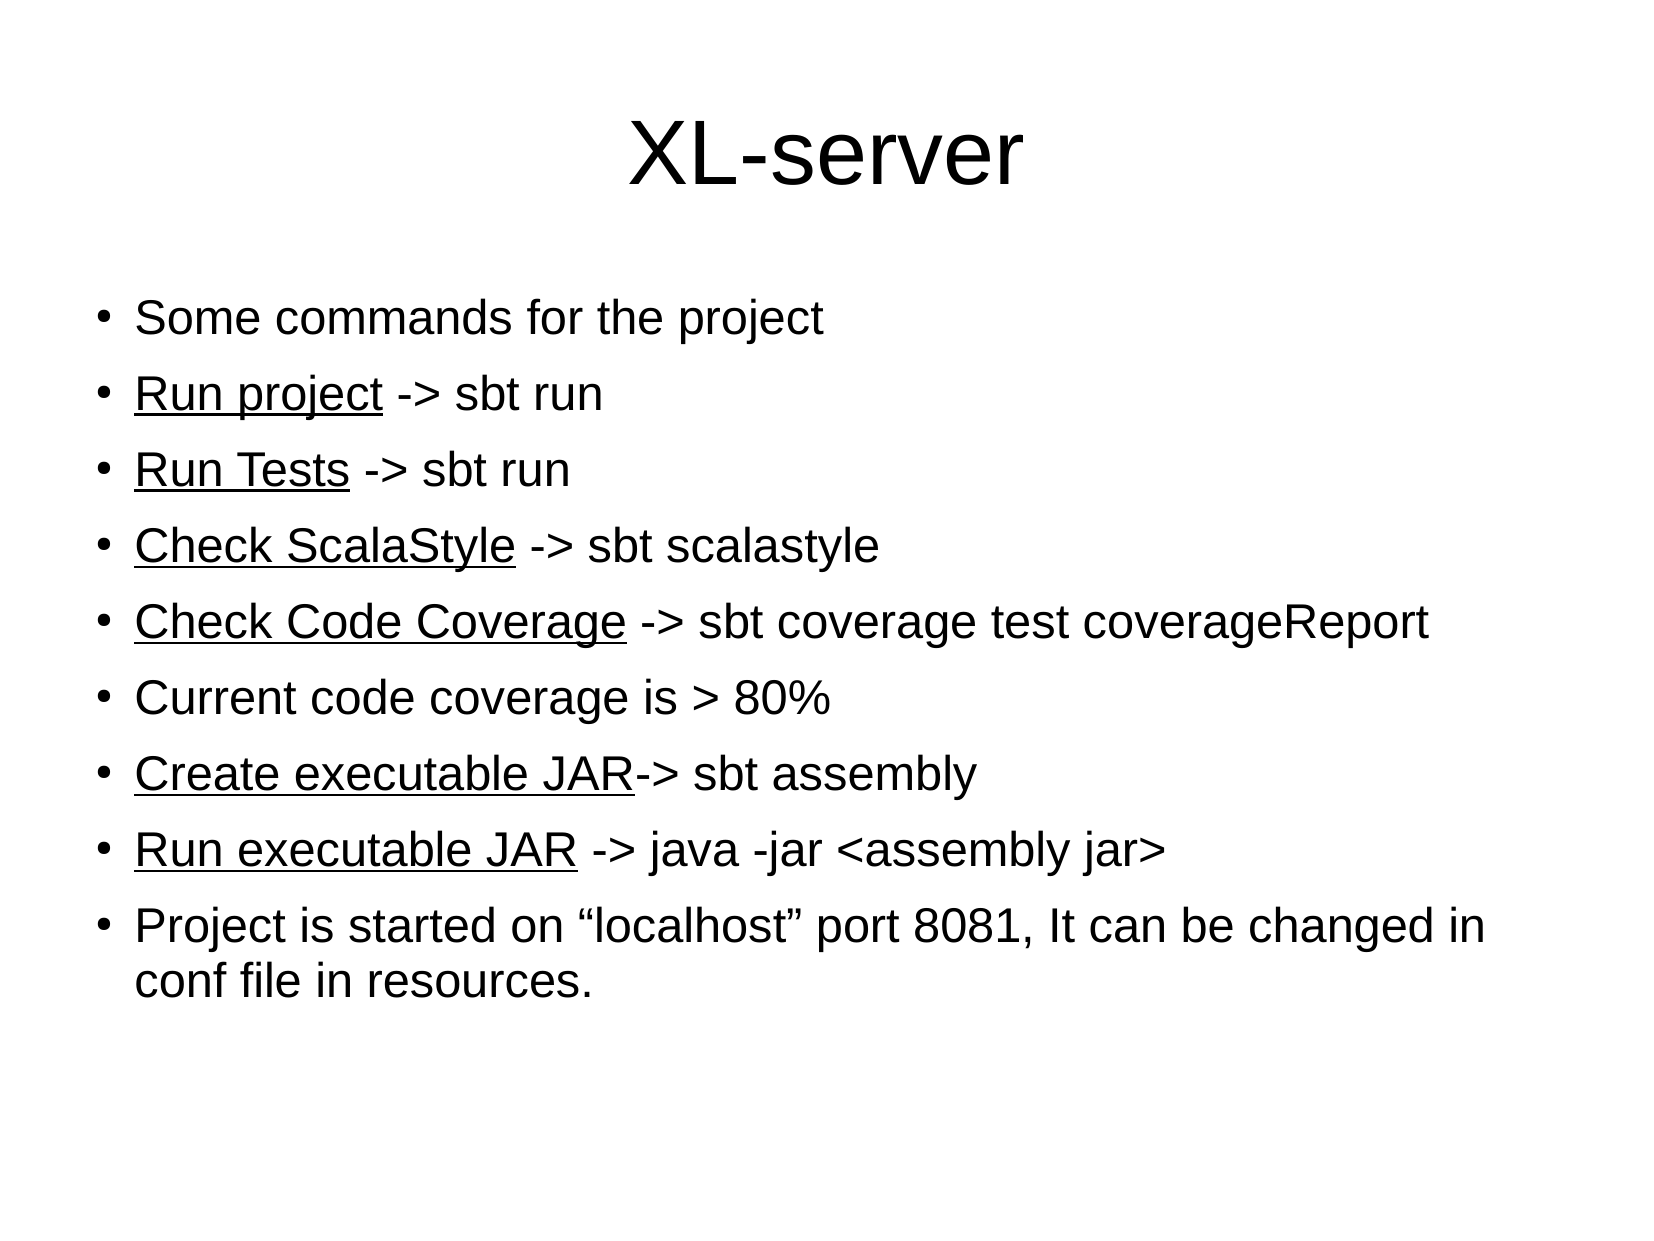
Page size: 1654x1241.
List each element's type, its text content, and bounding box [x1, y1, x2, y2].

title XL-server [82, 49, 1571, 257]
list Some commands for the project Run project -> sbt run Run Tests -> sbt run Check ScalaStyle -> sbt scalastyle Check Code Coverage -> sbt coverage test coverageReport Current code coverage is > 80% Create executable JAR-> sbt assembly Run executable JAR -> java -jar <assembly jar> Project is started on “localhost” port 8081, It can be changed in conf file in resources. [82, 290, 1571, 1010]
